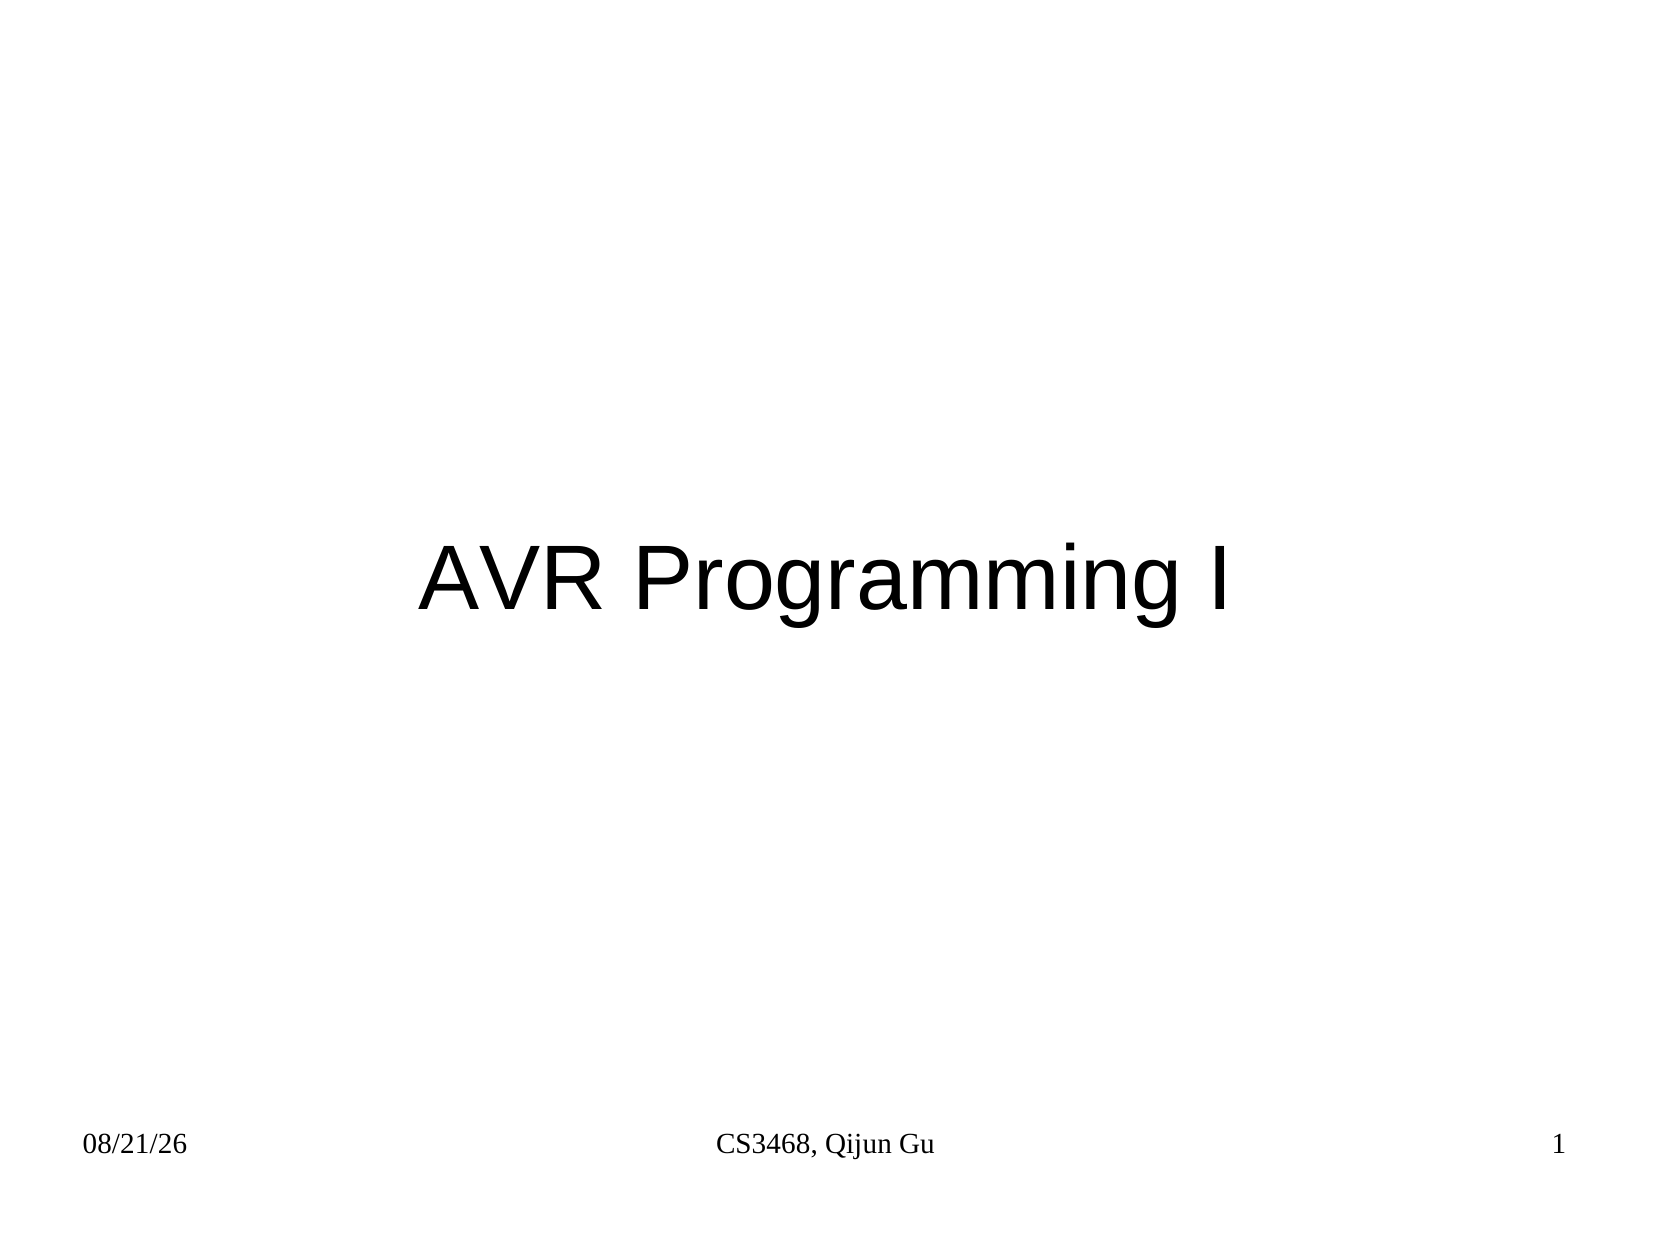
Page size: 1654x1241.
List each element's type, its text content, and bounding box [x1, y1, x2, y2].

text_box AVR Programming I [82, 49, 1571, 1109]
